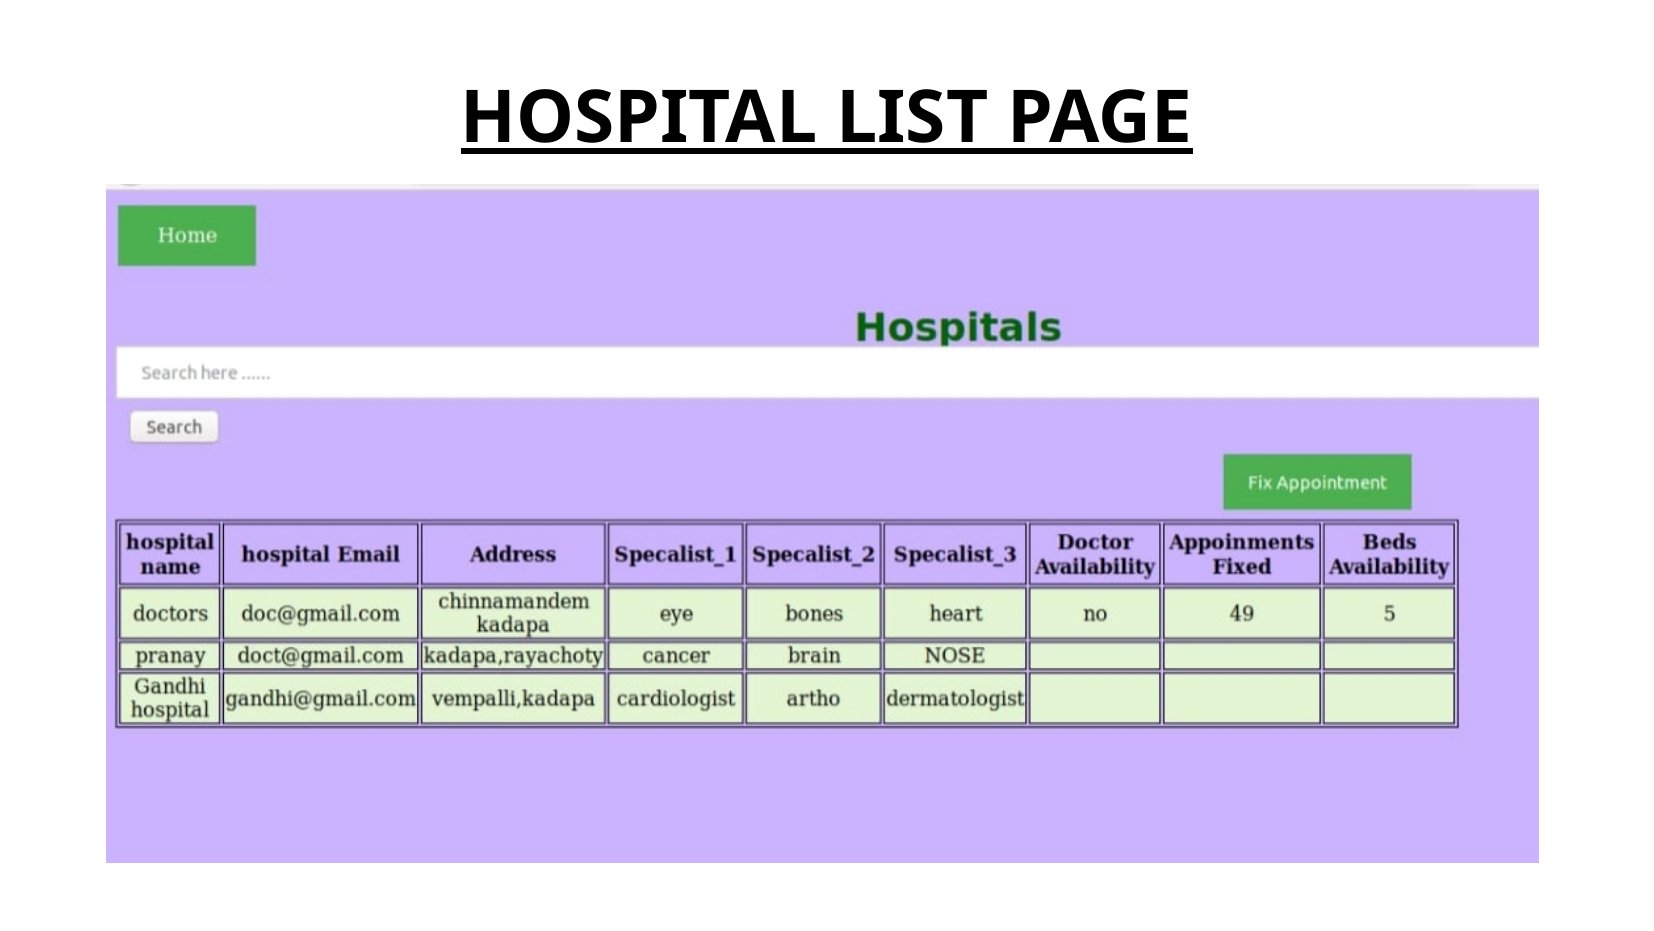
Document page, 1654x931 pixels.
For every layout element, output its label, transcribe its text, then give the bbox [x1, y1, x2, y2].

picture [106, 184, 1539, 863]
title HOSPITAL LIST PAGE [82, 37, 1571, 193]
